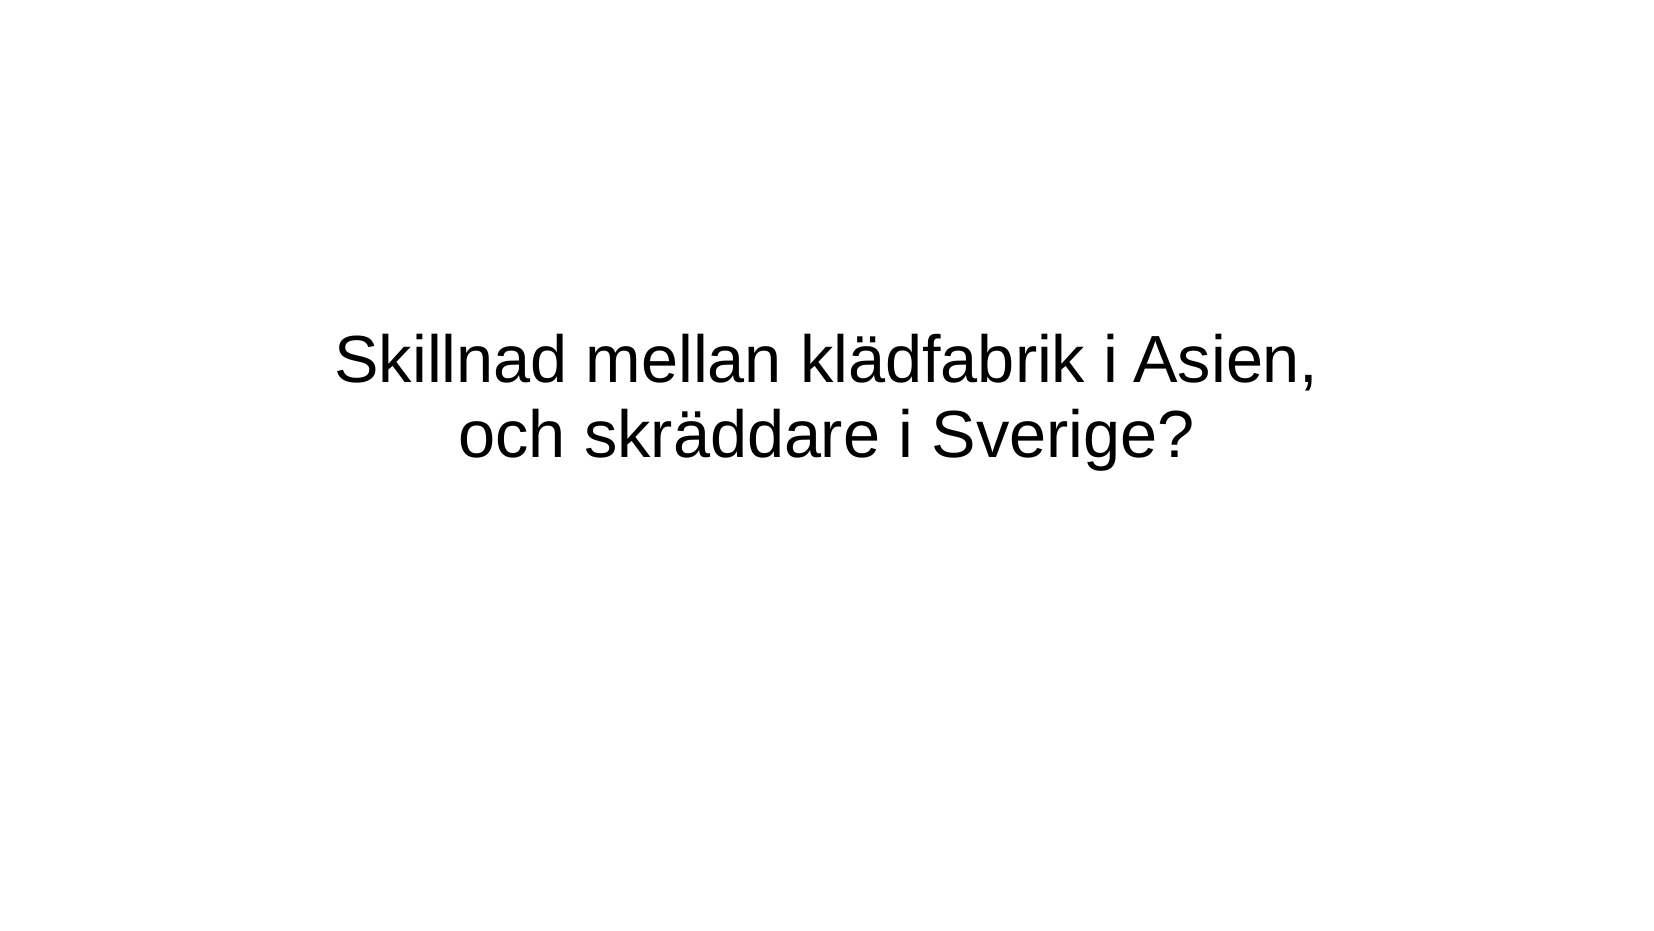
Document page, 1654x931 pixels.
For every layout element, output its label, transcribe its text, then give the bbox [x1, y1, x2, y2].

subtitle Skillnad mellan klädfabrik i Asien, och skräddare i Sverige? [82, 37, 1571, 757]
